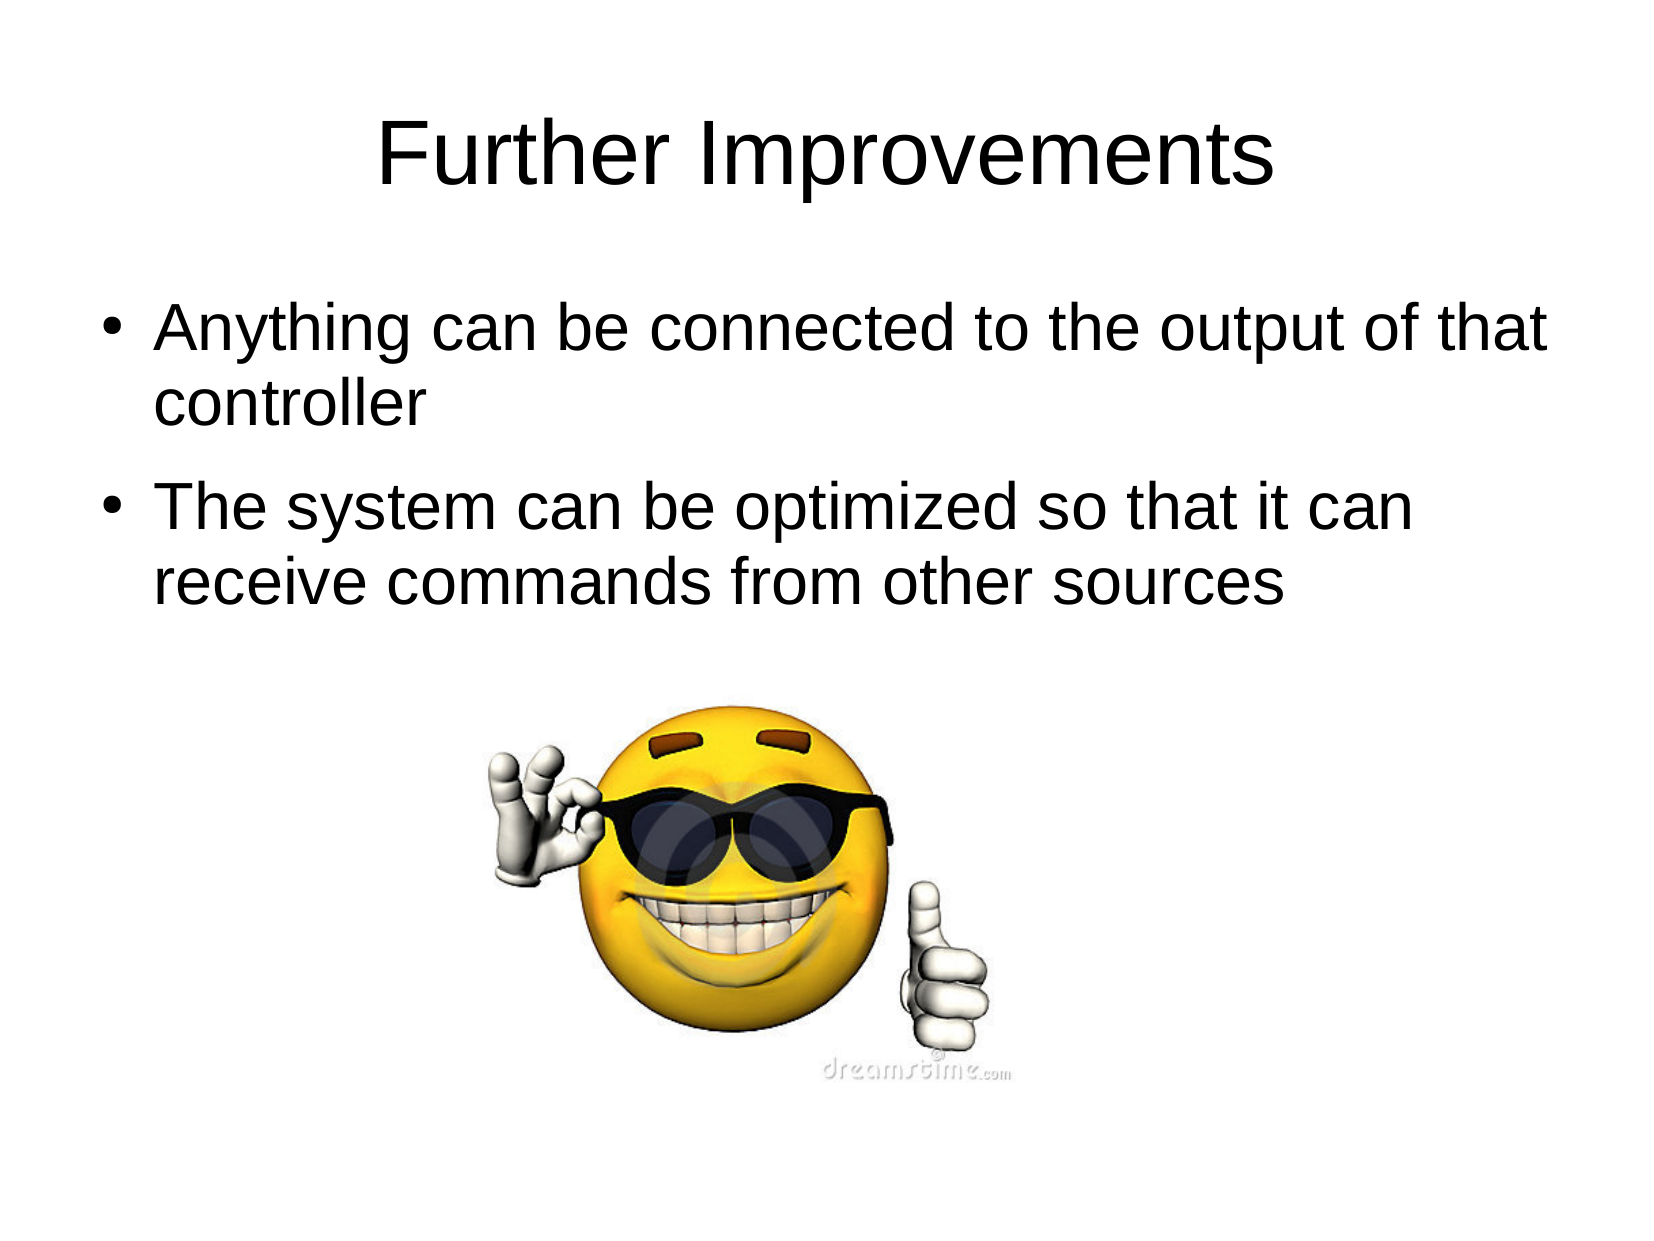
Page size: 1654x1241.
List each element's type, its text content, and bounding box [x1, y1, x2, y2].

title Further Improvements [82, 49, 1571, 257]
picture [472, 661, 1016, 1087]
list Anything can be connected to the output of that controller The system can be optimized so that it can receive commands from other sources [82, 290, 1571, 1010]
